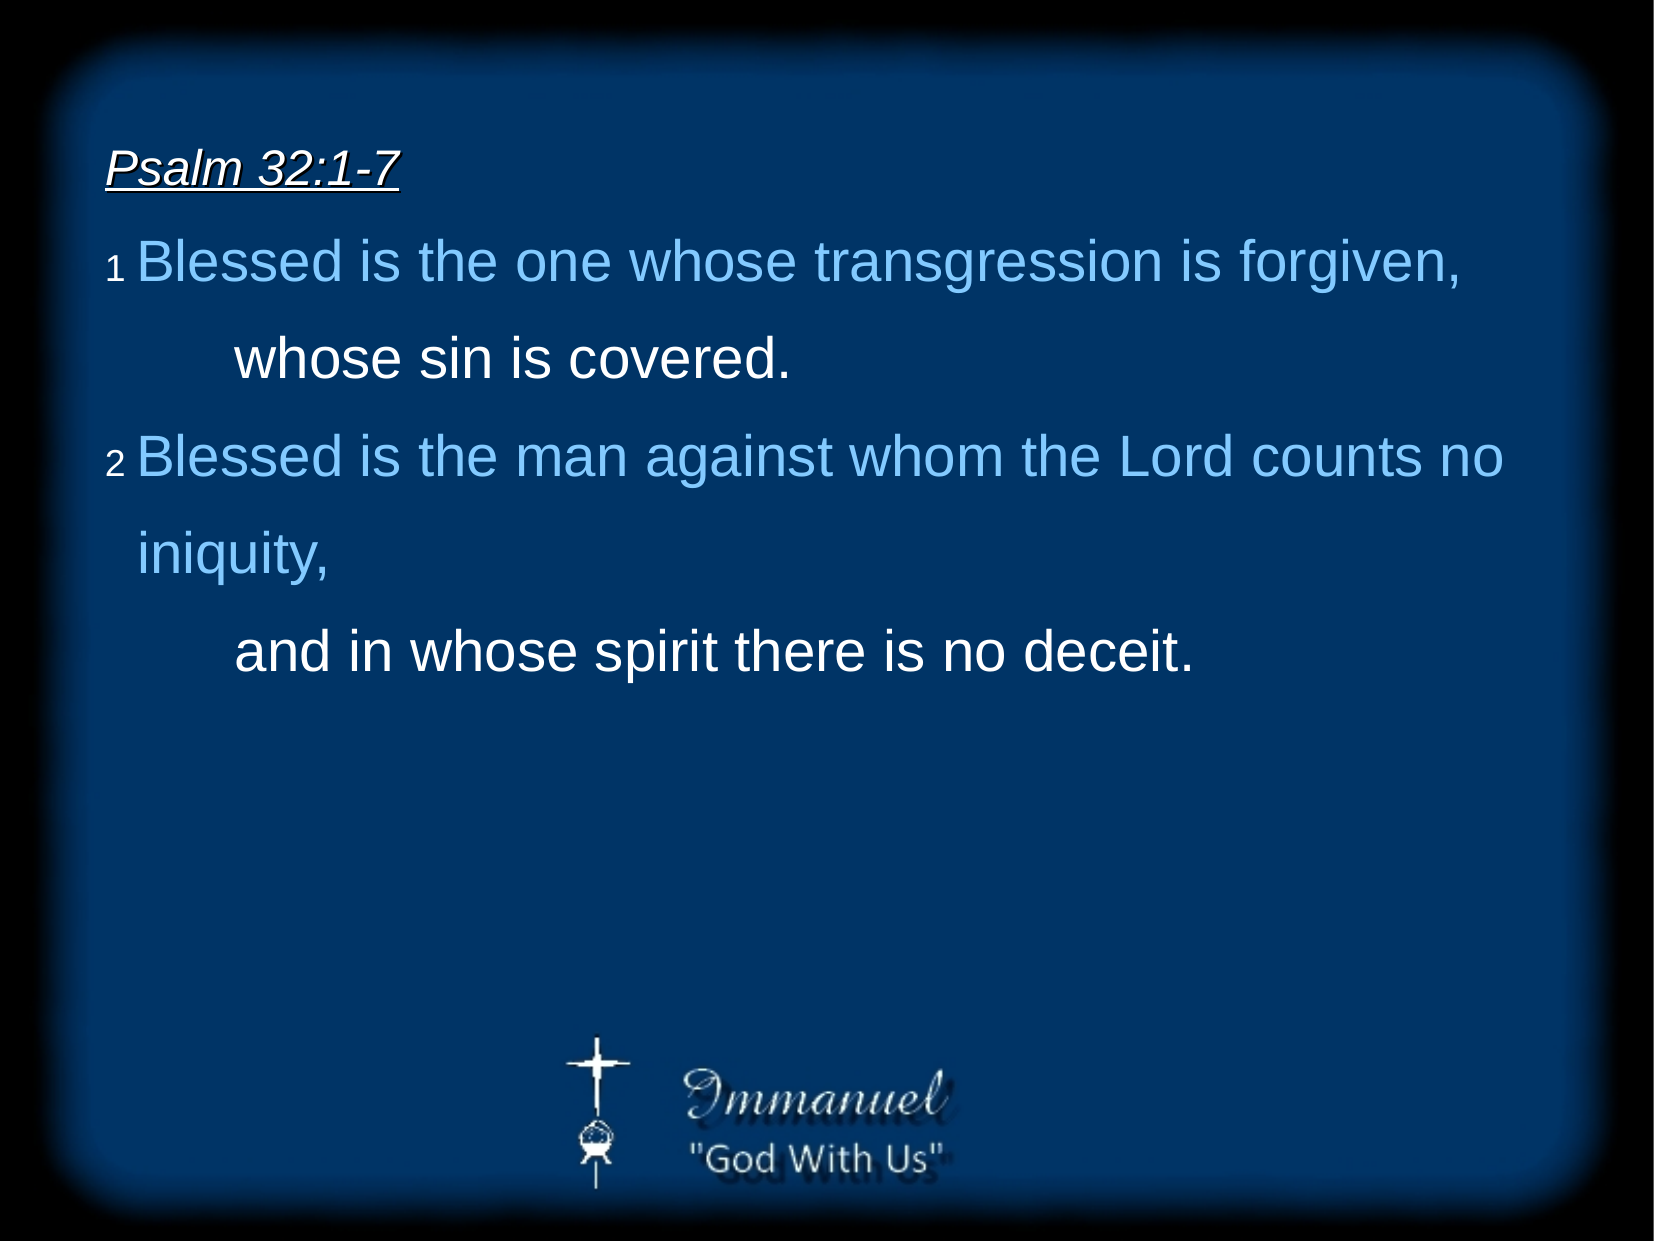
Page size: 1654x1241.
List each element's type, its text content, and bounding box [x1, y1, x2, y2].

picture [0, 0, 1654, 1241]
text_box Psalm 32:1-7 1 Blessed is the one whose transgression is forgiven, whose sin is covered. 2 Blessed is the man against whom the Lord counts no iniquity, and in whose spirit there is no deceit. [90, 105, 1561, 662]
